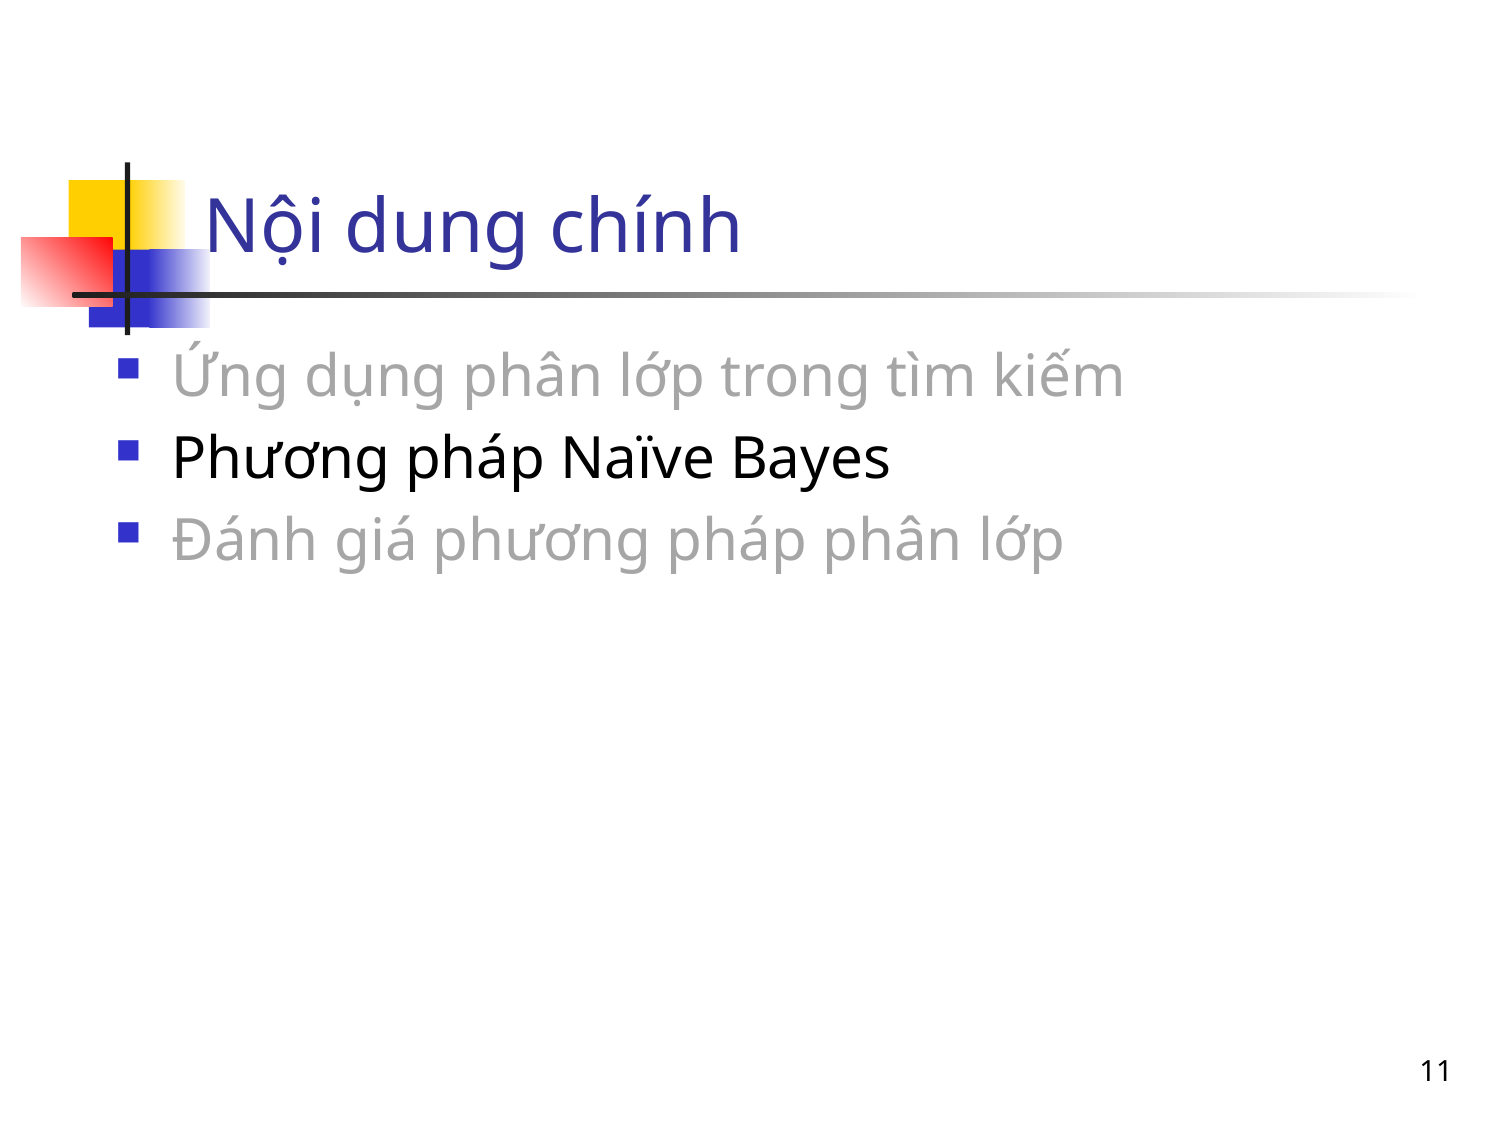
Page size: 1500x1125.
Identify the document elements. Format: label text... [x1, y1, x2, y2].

list Ứng dụng phân lớp trong tìm kiếm Phương pháp Naïve Bayes Đánh giá phương pháp phân lớp [100, 331, 1469, 1006]
slide_number <number> [1155, 1024, 1468, 1100]
title Nội dung chính [188, 35, 1468, 275]
